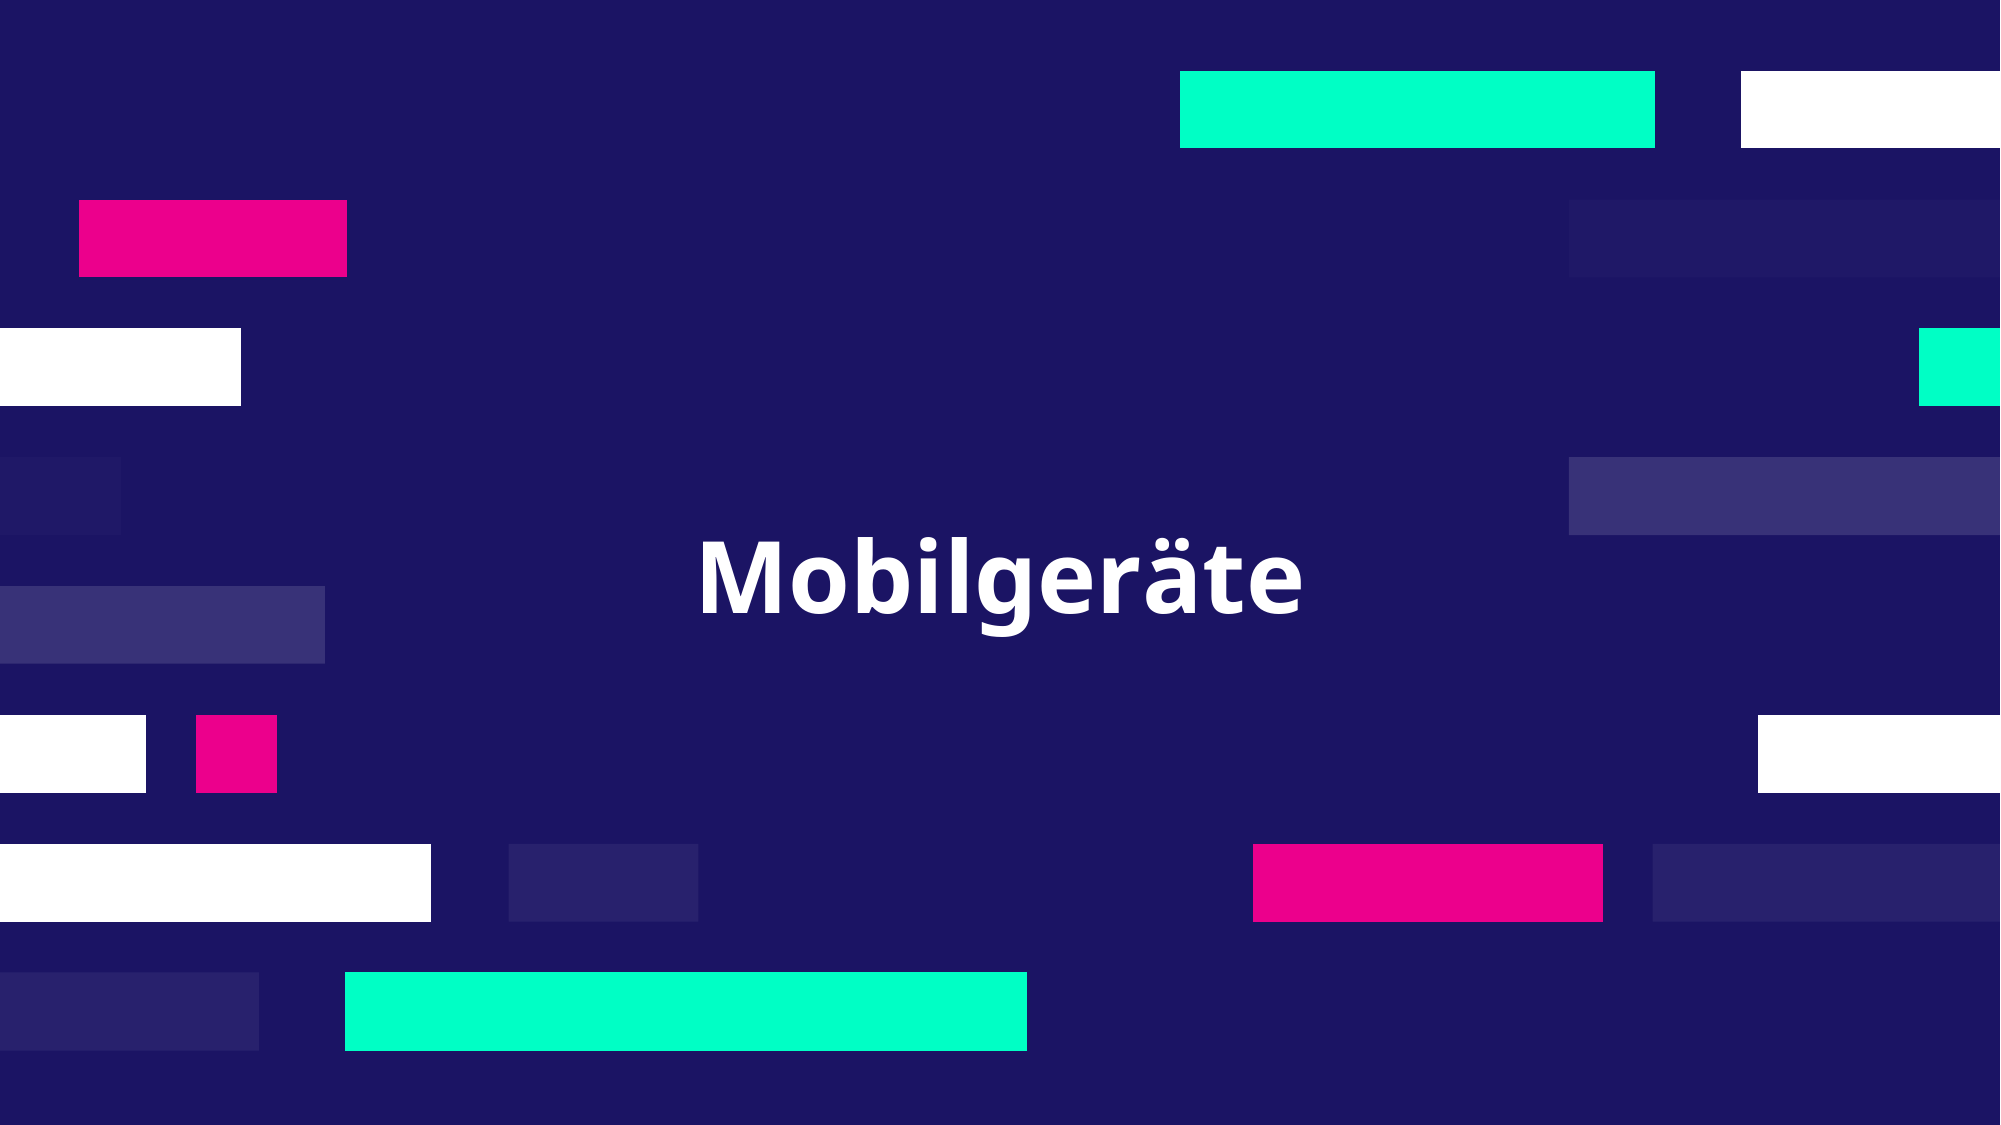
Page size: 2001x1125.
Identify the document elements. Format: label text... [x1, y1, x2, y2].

title Mobilgeräte [78, 513, 1922, 612]
